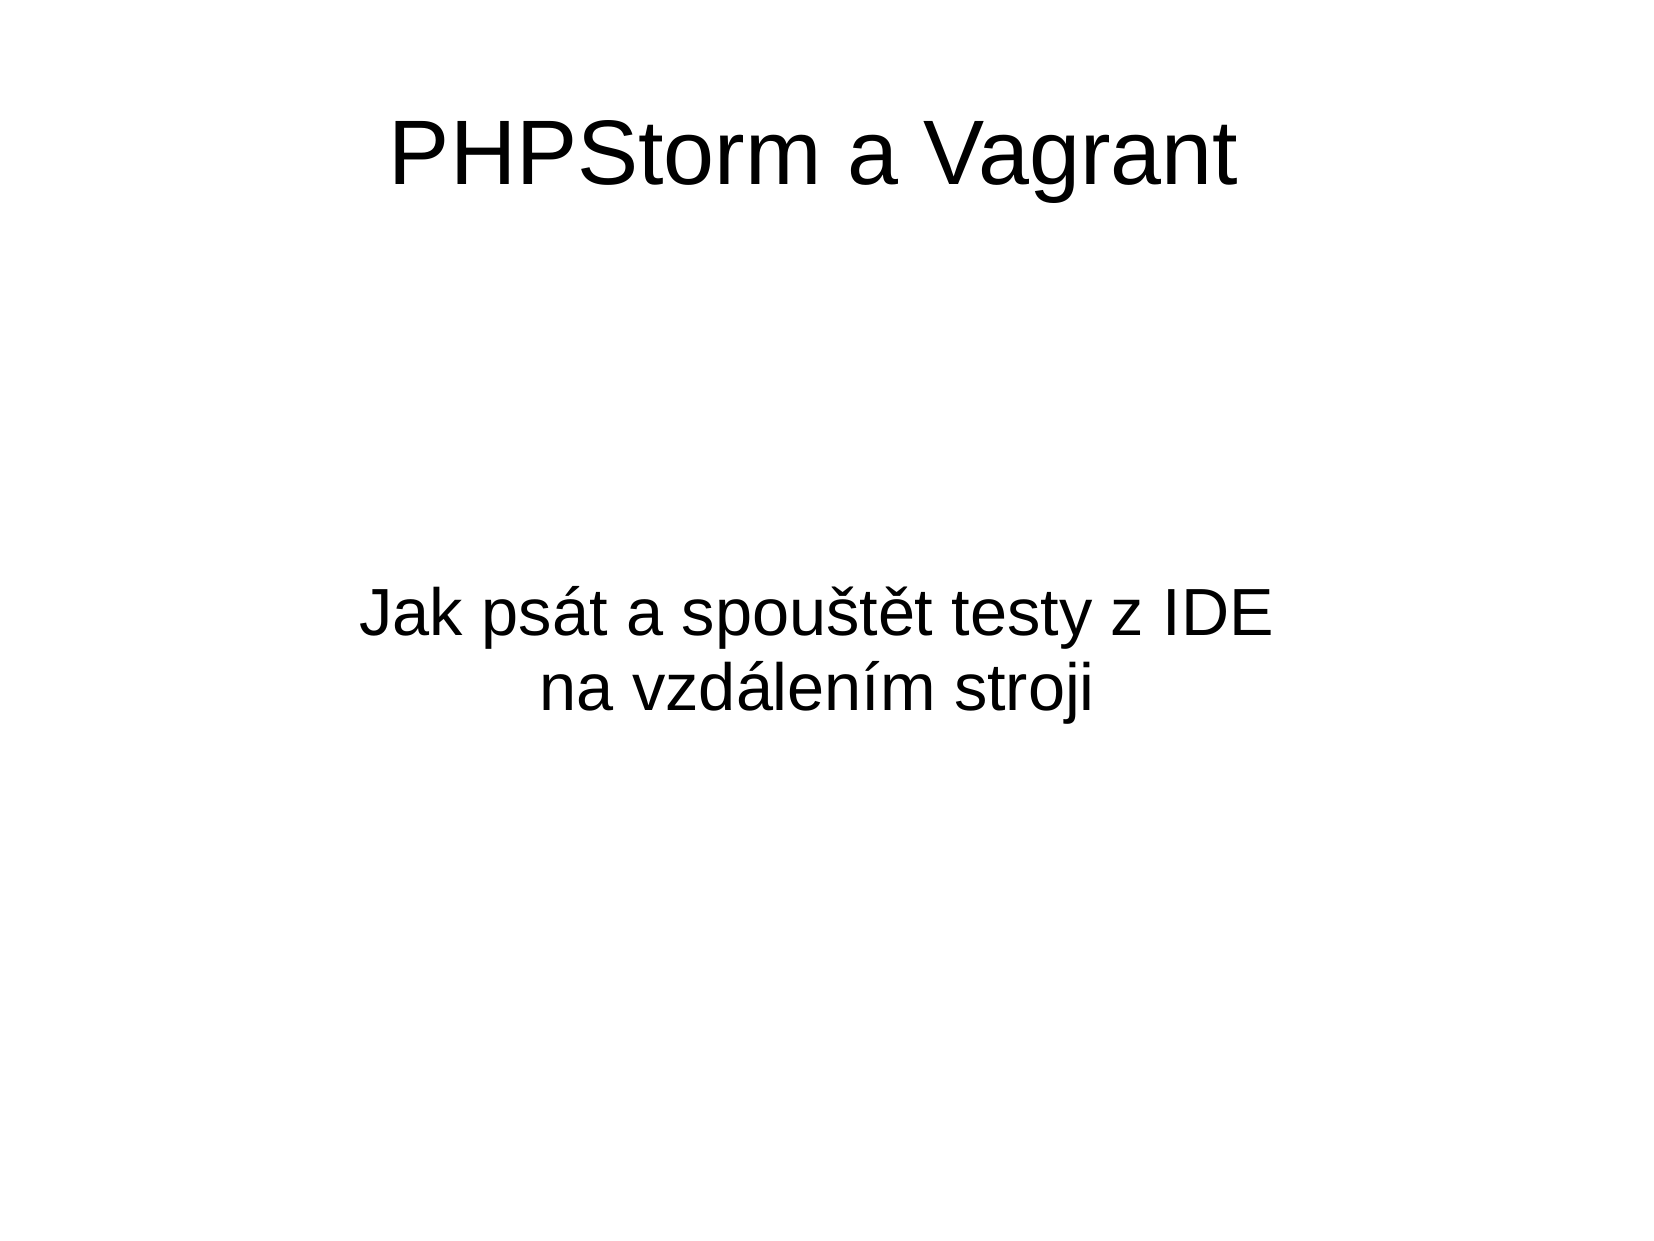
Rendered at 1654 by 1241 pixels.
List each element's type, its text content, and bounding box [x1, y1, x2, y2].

subtitle Jak psát a spouštět testy z IDE na vzdálením stroji [82, 290, 1571, 1010]
title PHPStorm a Vagrant [82, 49, 1571, 257]
